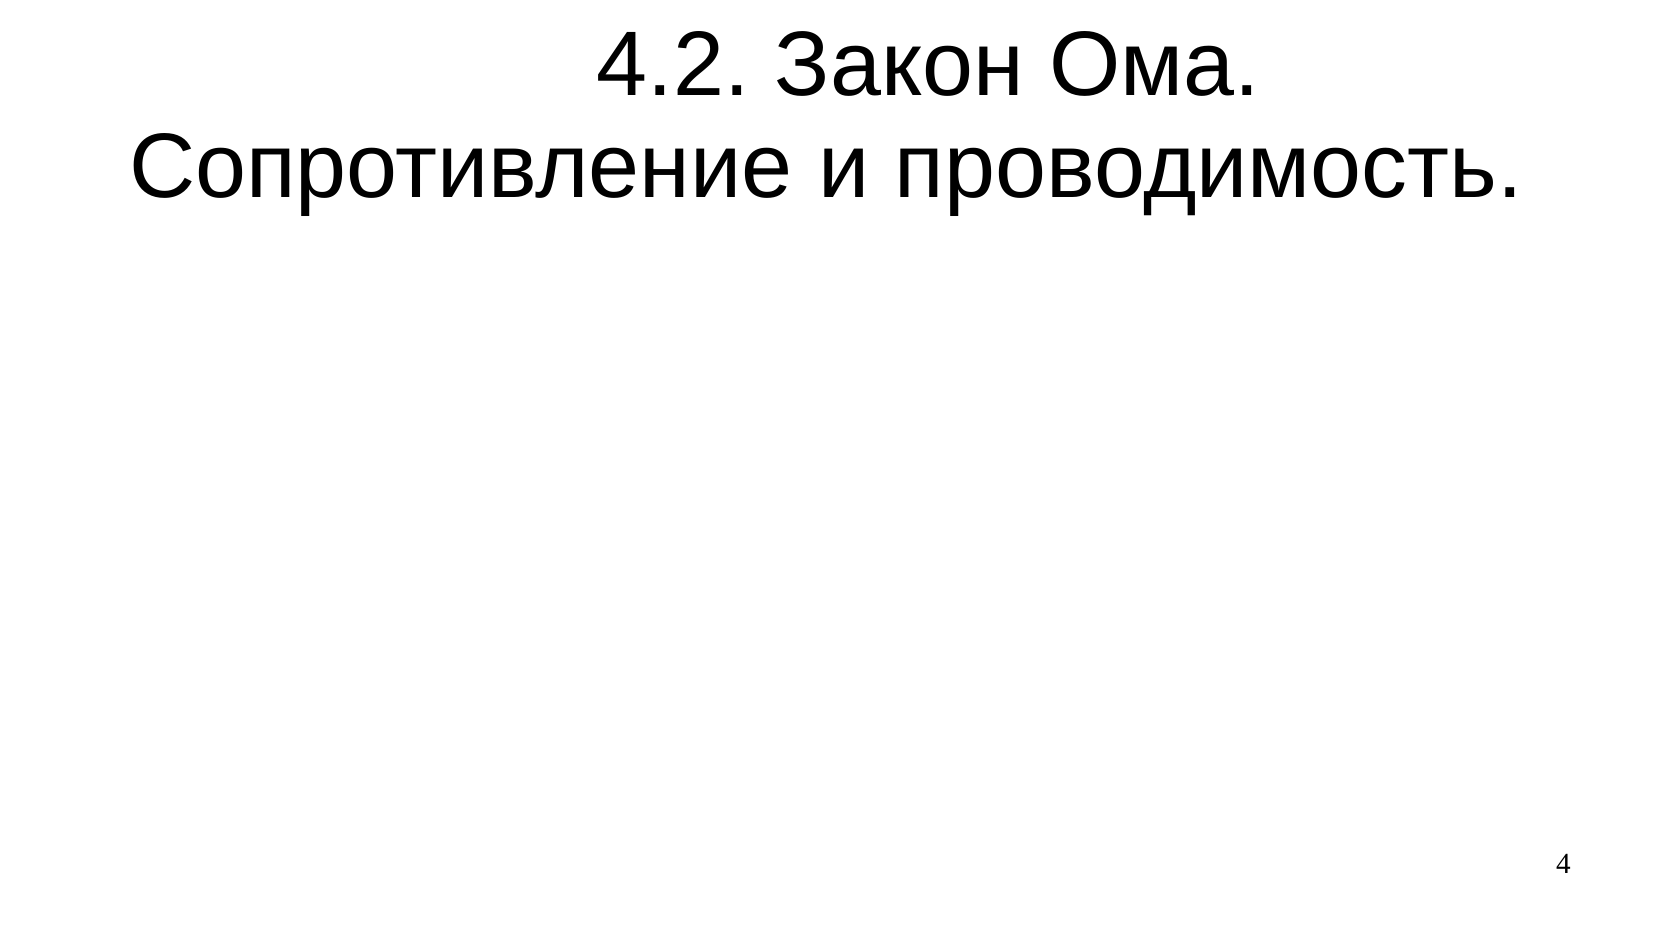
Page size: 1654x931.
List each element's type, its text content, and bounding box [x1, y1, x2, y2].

title 4.2. Закон Ома. Сопротивление и проводимость. [82, 12, 1571, 218]
